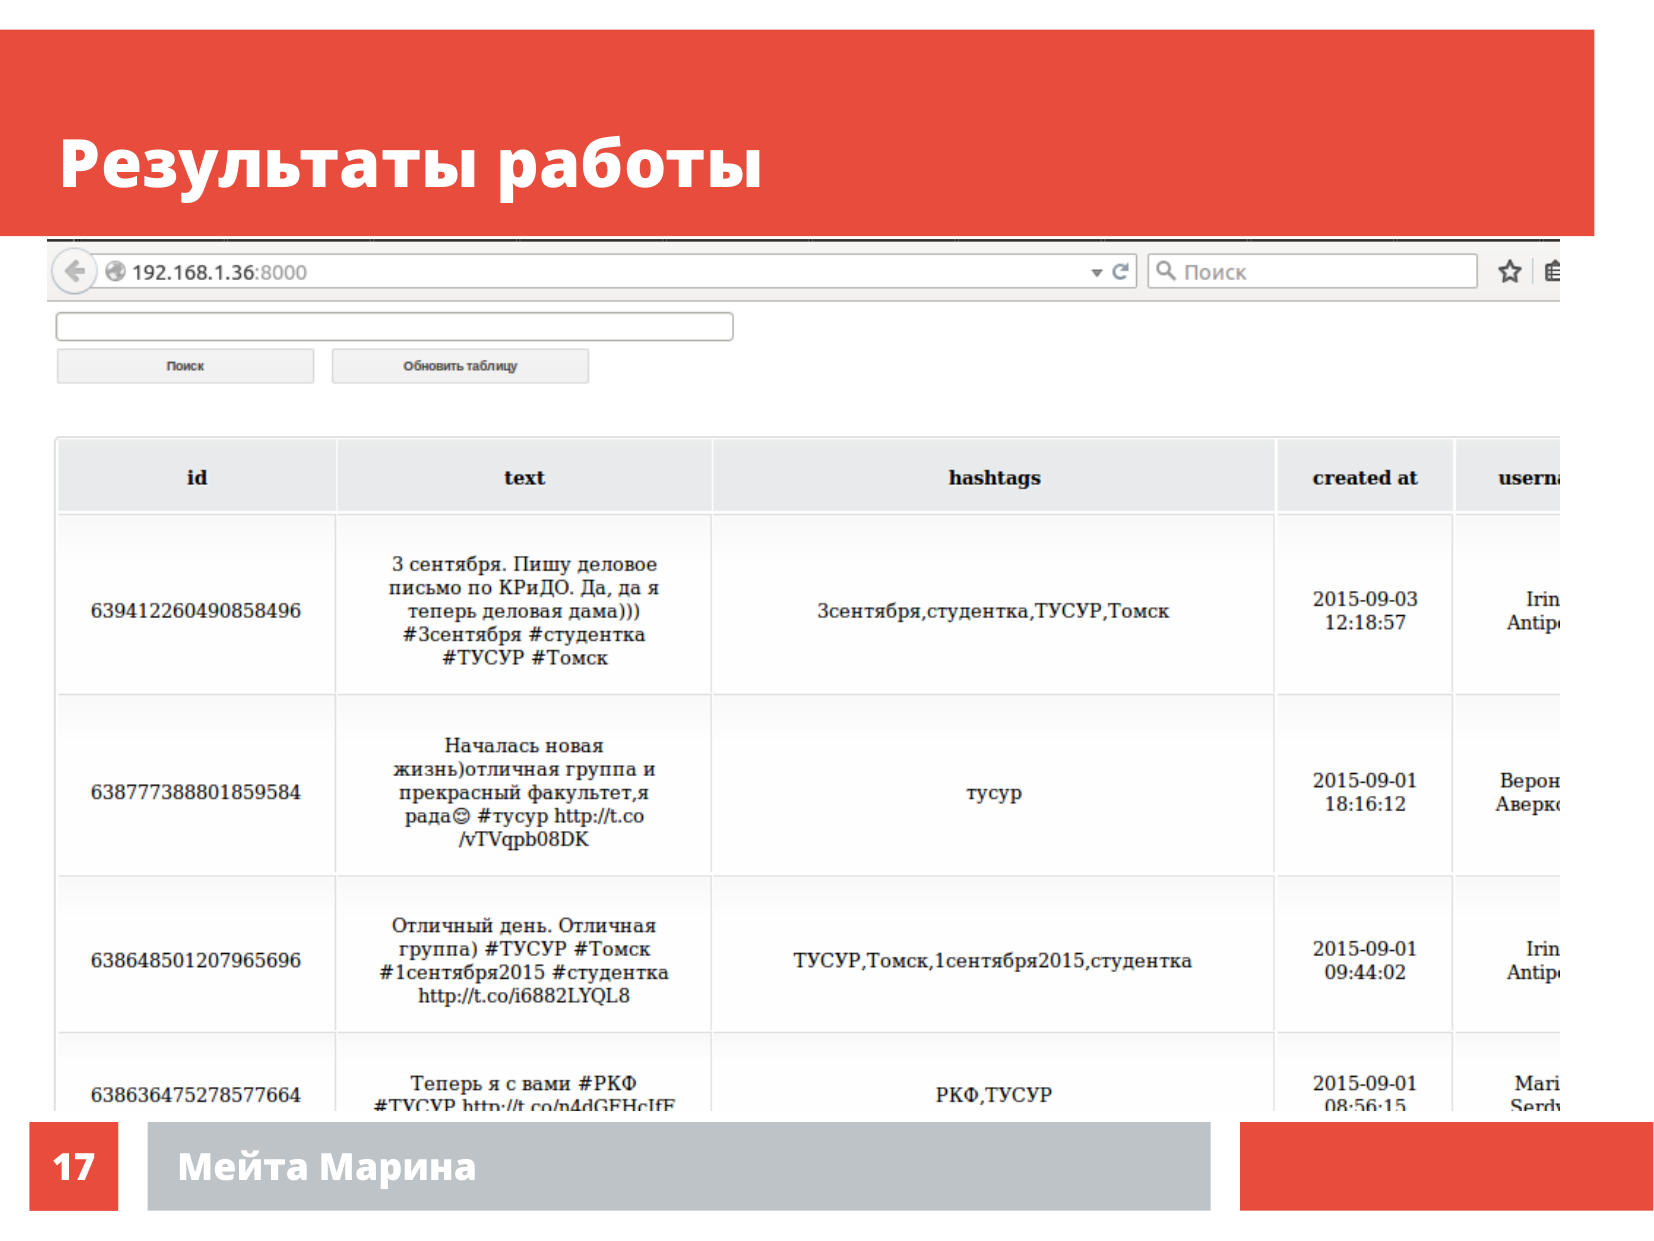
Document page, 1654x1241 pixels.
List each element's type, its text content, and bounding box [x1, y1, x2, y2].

title Результаты работы [59, 59, 1595, 207]
picture [47, 239, 1560, 1111]
